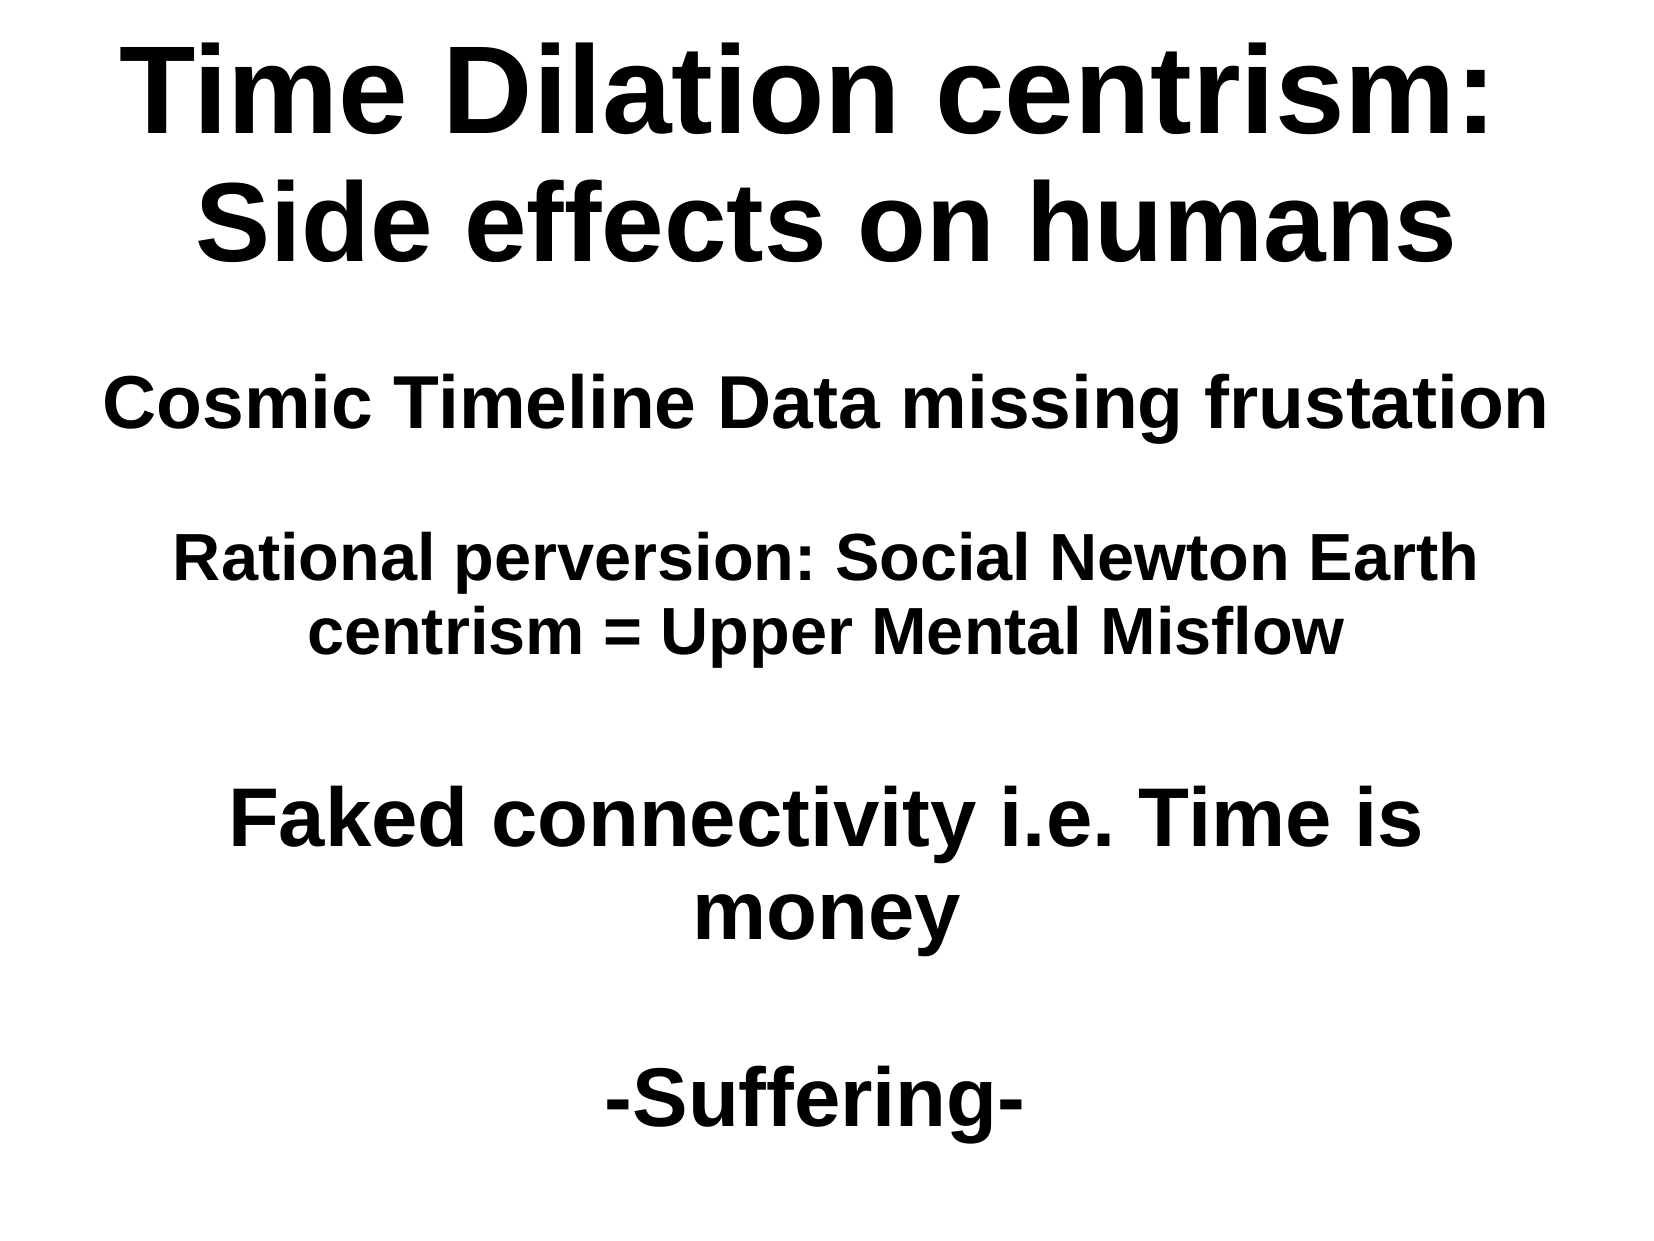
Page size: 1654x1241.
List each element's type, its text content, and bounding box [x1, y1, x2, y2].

subtitle Cosmic Timeline Data missing frustation Rational perversion: Social Newton Earth centrism = Upper Mental Misflow Faked connectivity i.e. Time is money -Suffering- [82, 202, 1571, 1098]
title Time Dilation centrism: Side effects on humans [82, 0, 1571, 202]
